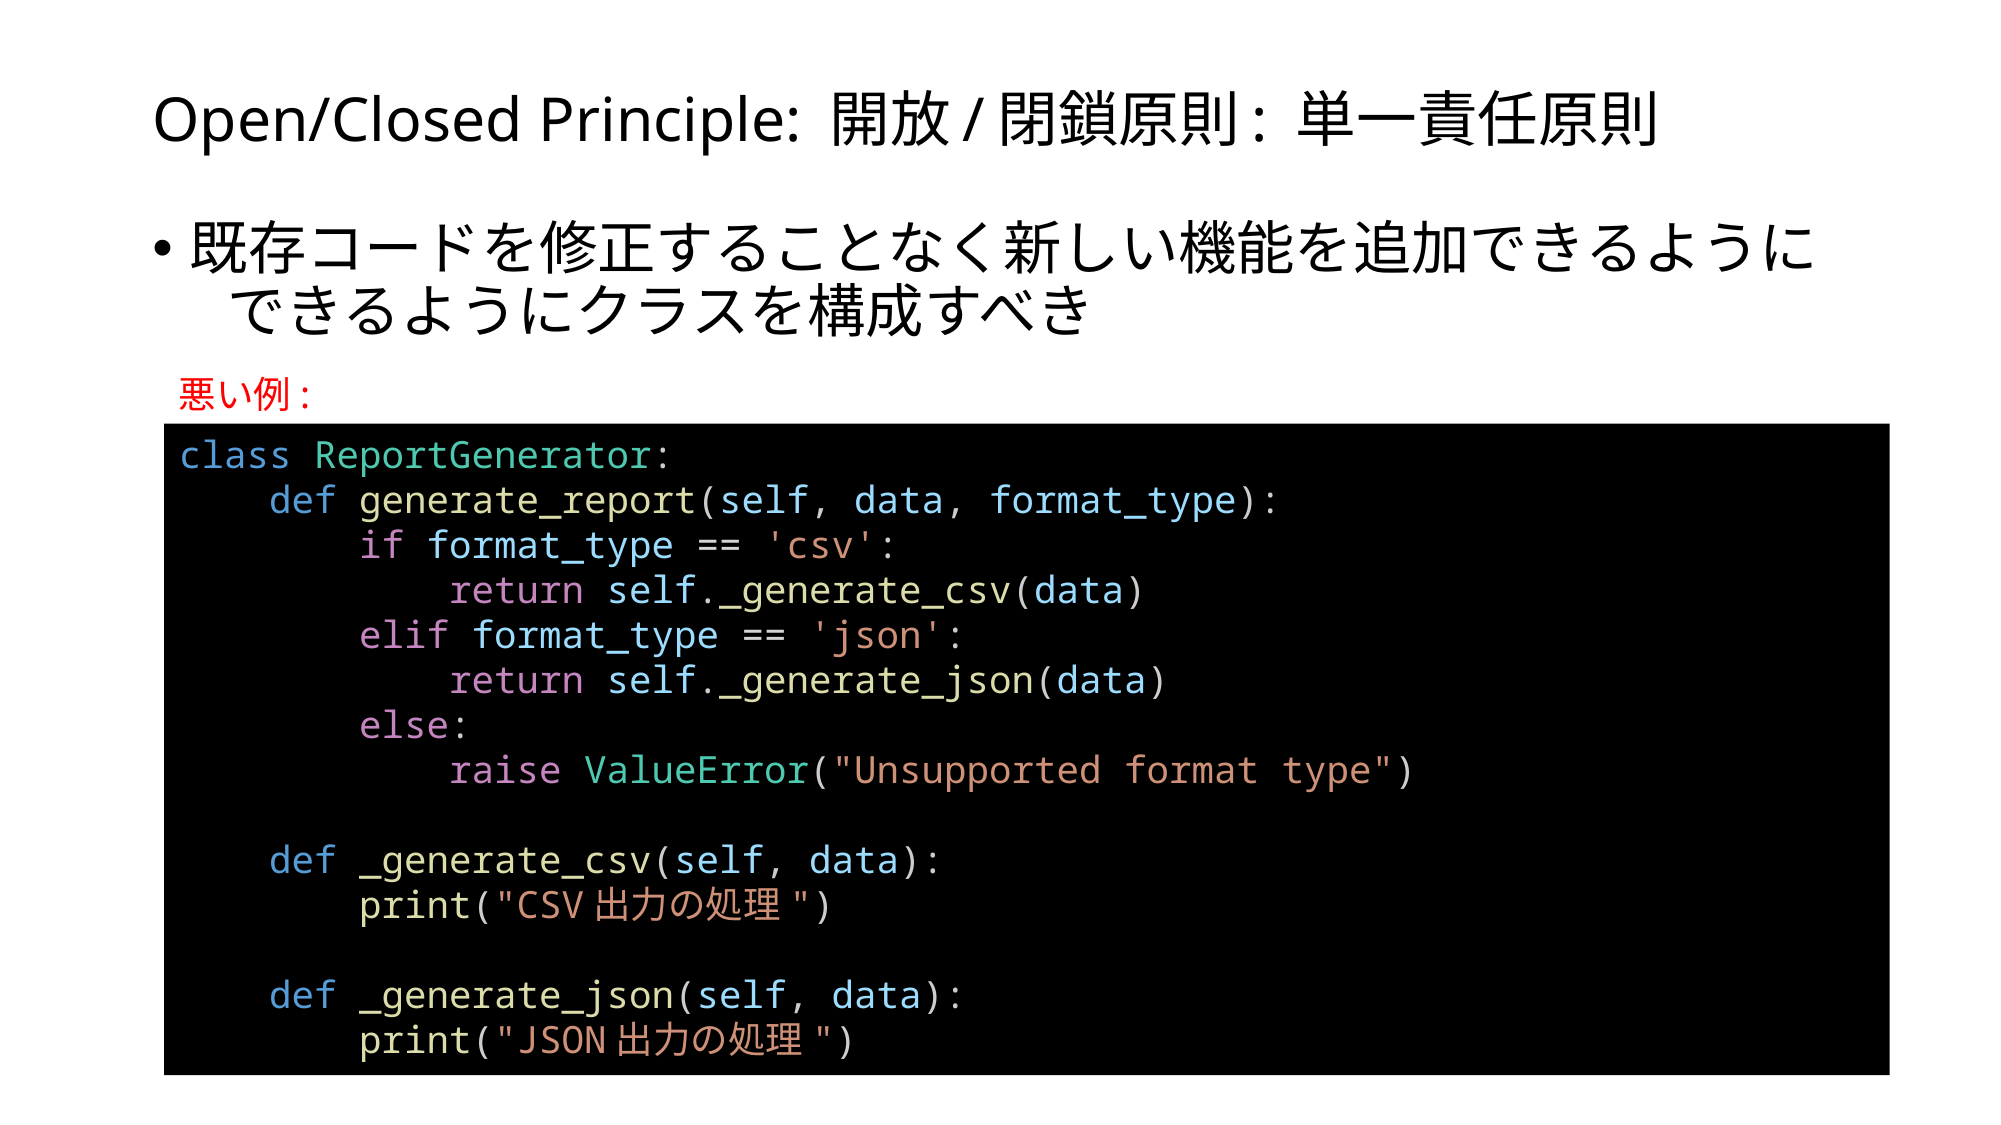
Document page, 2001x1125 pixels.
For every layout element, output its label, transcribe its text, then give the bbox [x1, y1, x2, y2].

text_box 悪い例: [163, 363, 614, 424]
text_box class ReportGenerator: def generate_report(self, data, format_type): if format_type == 'csv': return self._generate_csv(data) elif format_type == 'json': return self._generate_json(data) else: raise ValueError("Unsupported format type") def _generate_csv(self, data): print("CSV出力の処理") def _generate_json(self, data): print("JSON出力の処理") [164, 423, 1890, 1076]
list 既存コードを修正することなく新しい機能を追加できるようにできるようにクラスを構成すべき [137, 212, 1863, 366]
title Open/Closed Principle: 開放/閉鎖原則: 単一責任原則 [137, 59, 1863, 184]
